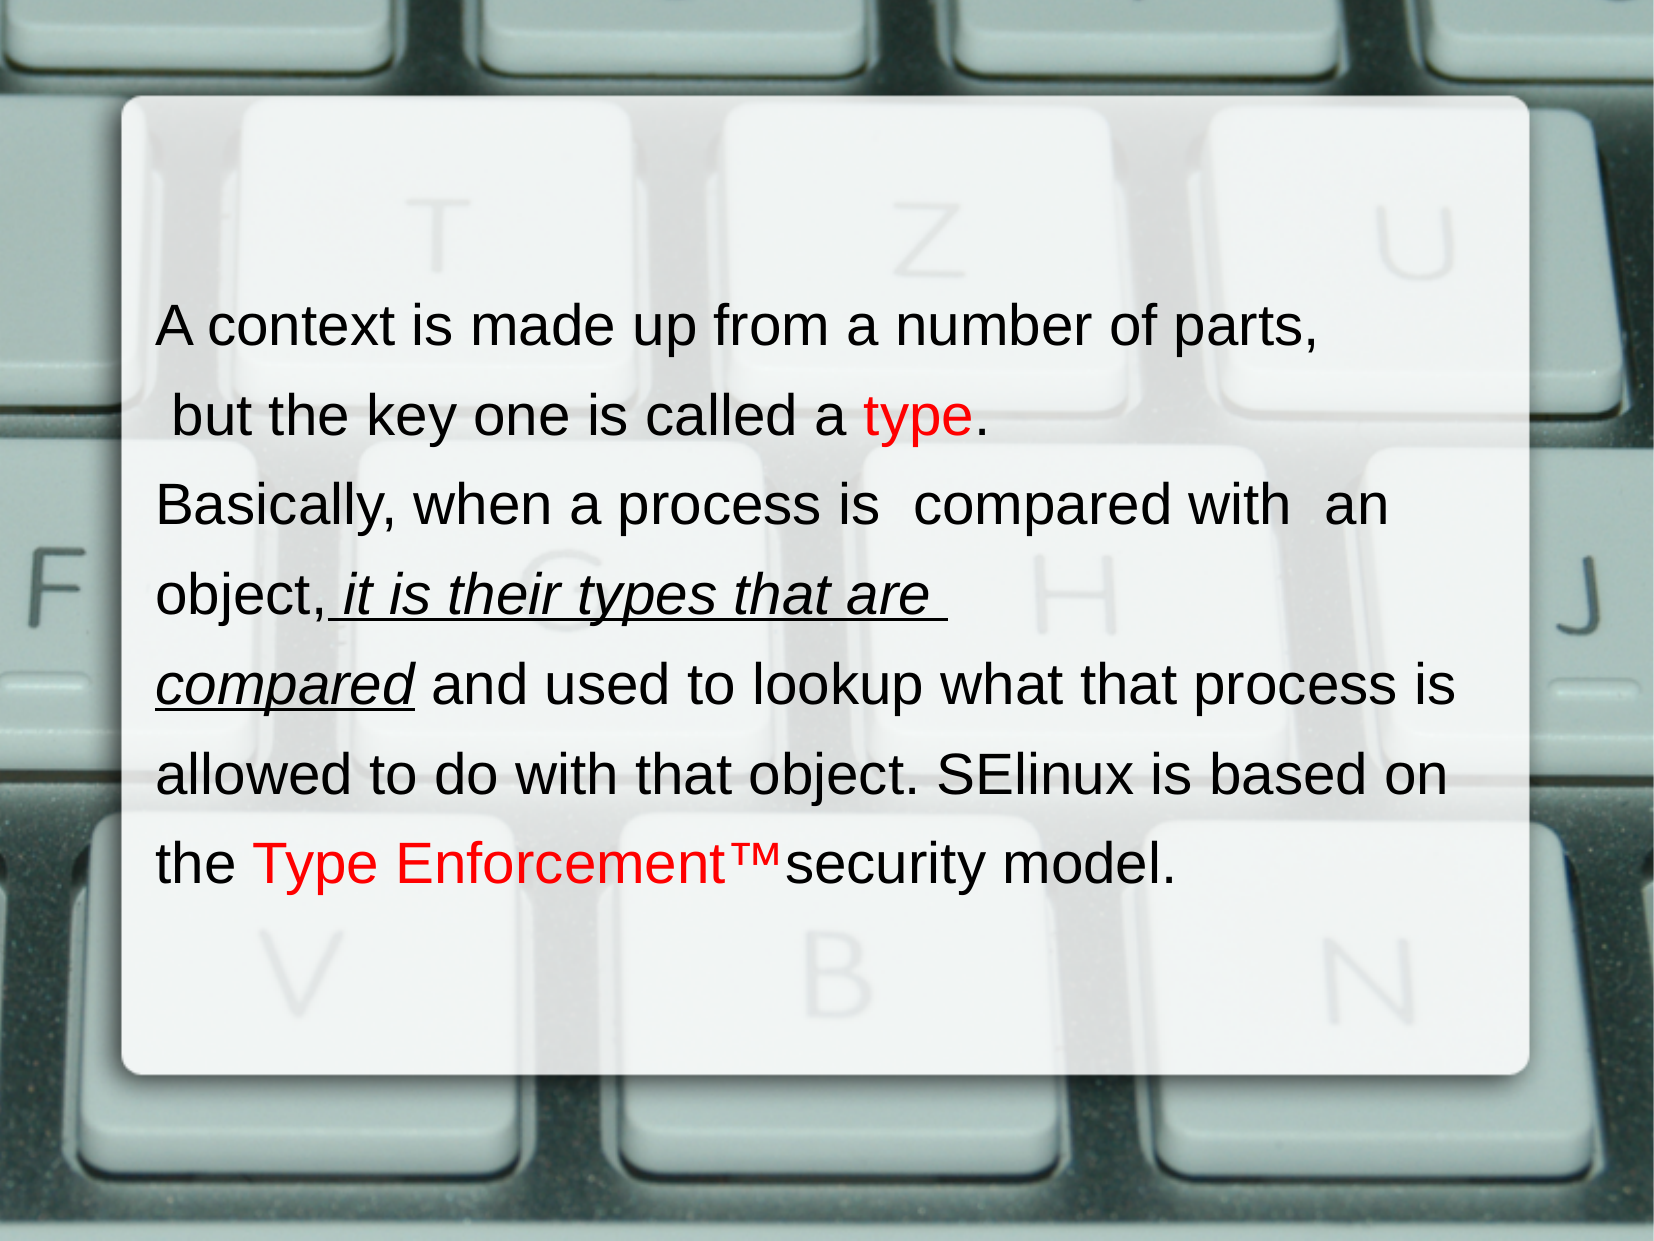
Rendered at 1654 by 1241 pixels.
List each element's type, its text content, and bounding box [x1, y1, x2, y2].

text_box A context is made up from a number of parts, but the key one is called a type. Basically, when a process is compared with an object, it is their types that are compared and used to lookup what that process is allowed to do with that object. SElinux is based on the Type Enforcement™security model. [140, 285, 1654, 1081]
picture [0, 0, 1654, 1241]
